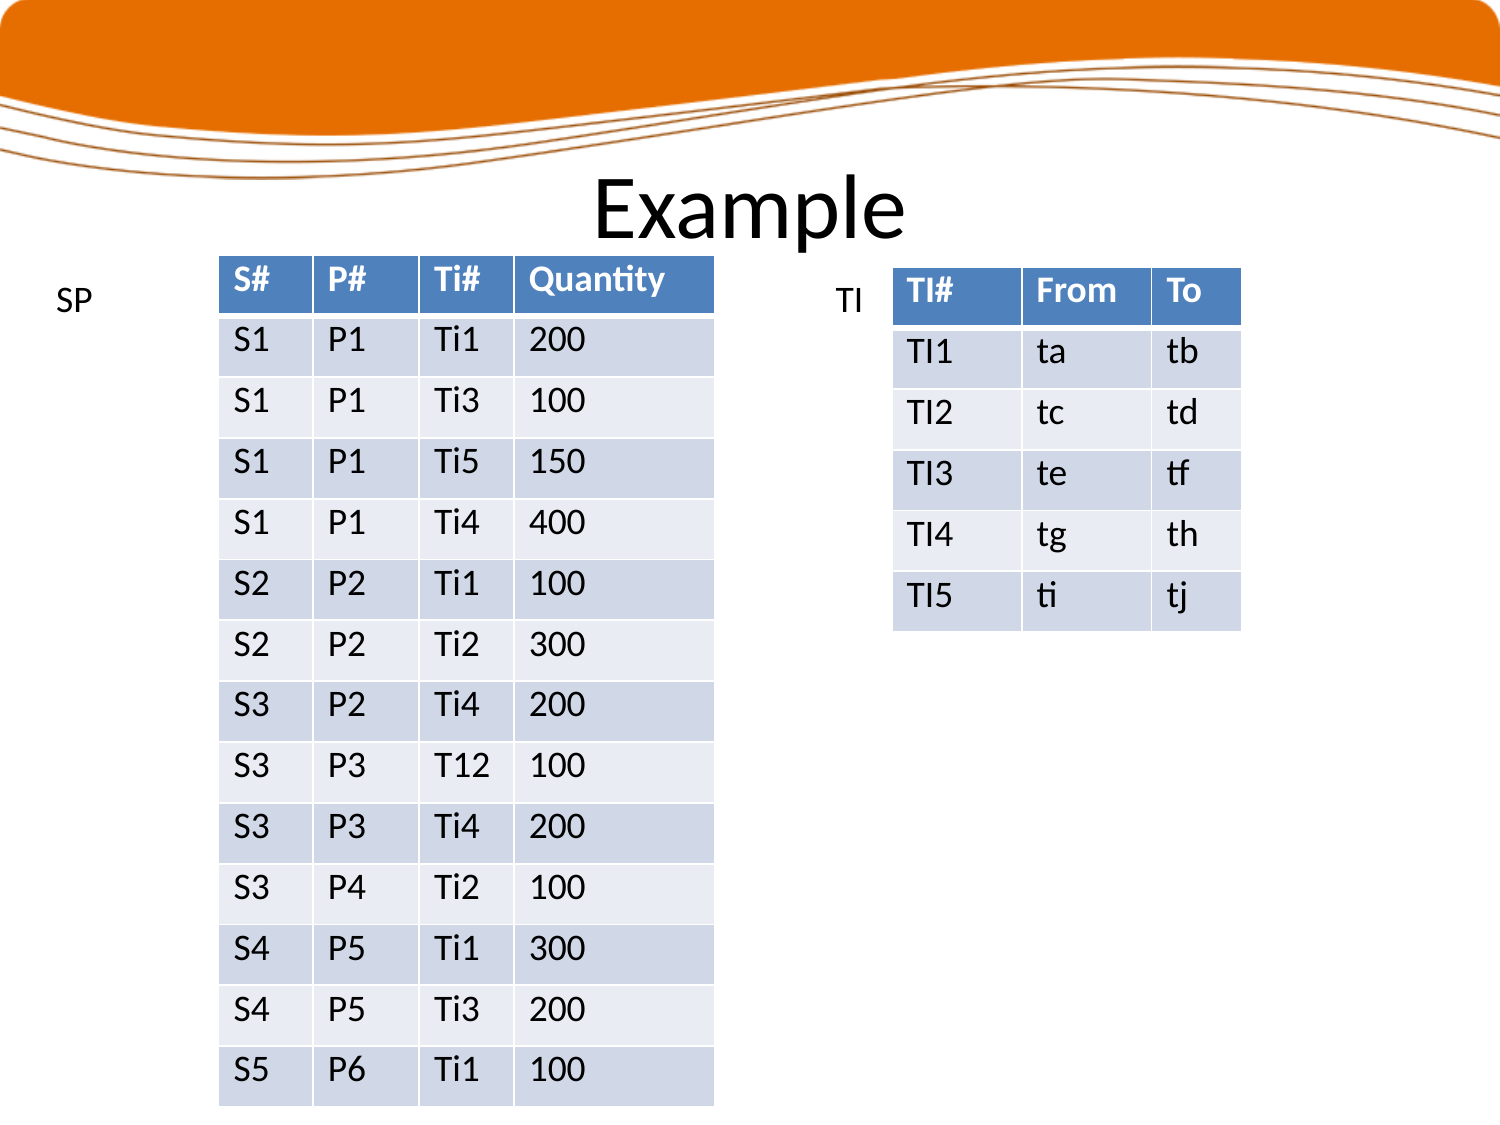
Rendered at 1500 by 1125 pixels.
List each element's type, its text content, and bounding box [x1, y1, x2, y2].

table_header From [1023, 268, 1151, 325]
table_cell tf [1152, 451, 1241, 510]
table_cell S2 [219, 560, 312, 619]
table_cell P2 [314, 560, 418, 619]
table_header S# [219, 256, 312, 313]
title Example [75, 125, 1425, 279]
table_cell ta [1023, 331, 1151, 388]
table_cell P1 [314, 439, 418, 498]
table_header TI# [893, 268, 1021, 325]
table_cell 300 [515, 925, 714, 984]
table_cell S1 [219, 319, 312, 376]
table_cell S3 [219, 865, 312, 924]
table_cell tg [1023, 511, 1151, 570]
table_cell S4 [219, 925, 312, 984]
table_cell 100 [515, 1047, 714, 1106]
table_cell 100 [515, 743, 714, 802]
table_cell P1 [314, 378, 418, 437]
table_cell S4 [219, 986, 312, 1045]
table_cell S3 [219, 804, 312, 863]
table_cell 200 [515, 986, 714, 1045]
table_cell S5 [219, 1047, 312, 1106]
table_cell S1 [219, 500, 312, 559]
table_cell TI1 [893, 331, 1021, 388]
table_cell S1 [219, 378, 312, 437]
table_cell th [1152, 511, 1241, 570]
table_cell Ti1 [420, 319, 513, 376]
table_cell tj [1152, 572, 1241, 631]
table_cell Ti4 [420, 500, 513, 559]
table_cell 200 [515, 804, 714, 863]
table_cell 100 [515, 560, 714, 619]
table_cell tb [1152, 331, 1241, 388]
table_cell TI5 [893, 572, 1021, 631]
table_cell P6 [314, 1047, 418, 1106]
picture [0, 0, 1500, 180]
table_cell TI3 [893, 451, 1021, 510]
table_cell TI4 [893, 511, 1021, 570]
text_box SP [41, 267, 148, 327]
table_cell 100 [515, 378, 714, 437]
table_cell 100 [515, 865, 714, 924]
table_cell 200 [515, 319, 714, 376]
table_cell S3 [219, 682, 312, 741]
table_cell S1 [219, 439, 312, 498]
table_cell Ti1 [420, 560, 513, 619]
table_cell P5 [314, 986, 418, 1045]
table_header P# [314, 256, 418, 313]
table_cell P1 [314, 319, 418, 376]
table_cell P3 [314, 743, 418, 802]
table_cell Ti1 [420, 1047, 513, 1106]
table_cell P2 [314, 682, 418, 741]
table_cell 300 [515, 621, 714, 680]
table_cell 200 [515, 682, 714, 741]
table_cell Ti4 [420, 804, 513, 863]
table_cell S3 [219, 743, 312, 802]
table_cell Ti2 [420, 621, 513, 680]
table_cell ti [1023, 572, 1151, 631]
table_cell 150 [515, 439, 714, 498]
table_cell 400 [515, 500, 714, 559]
table_cell Ti1 [420, 925, 513, 984]
table_cell td [1152, 390, 1241, 449]
table_cell P2 [314, 621, 418, 680]
table_cell T12 [420, 743, 513, 802]
table_cell Ti2 [420, 865, 513, 924]
table_cell P3 [314, 804, 418, 863]
table_header Quantity [515, 256, 714, 313]
table_header Ti# [420, 256, 513, 313]
table_cell Ti4 [420, 682, 513, 741]
text_box TI [820, 267, 891, 327]
table_cell Ti3 [420, 986, 513, 1045]
table_header To [1152, 268, 1241, 325]
table_cell P5 [314, 925, 418, 984]
table_cell P4 [314, 865, 418, 924]
table_cell te [1023, 451, 1151, 510]
table_cell P1 [314, 500, 418, 559]
table_cell S2 [219, 621, 312, 680]
table_cell TI2 [893, 390, 1021, 449]
table_cell tc [1023, 390, 1151, 449]
table_cell Ti3 [420, 378, 513, 437]
table_cell Ti5 [420, 439, 513, 498]
